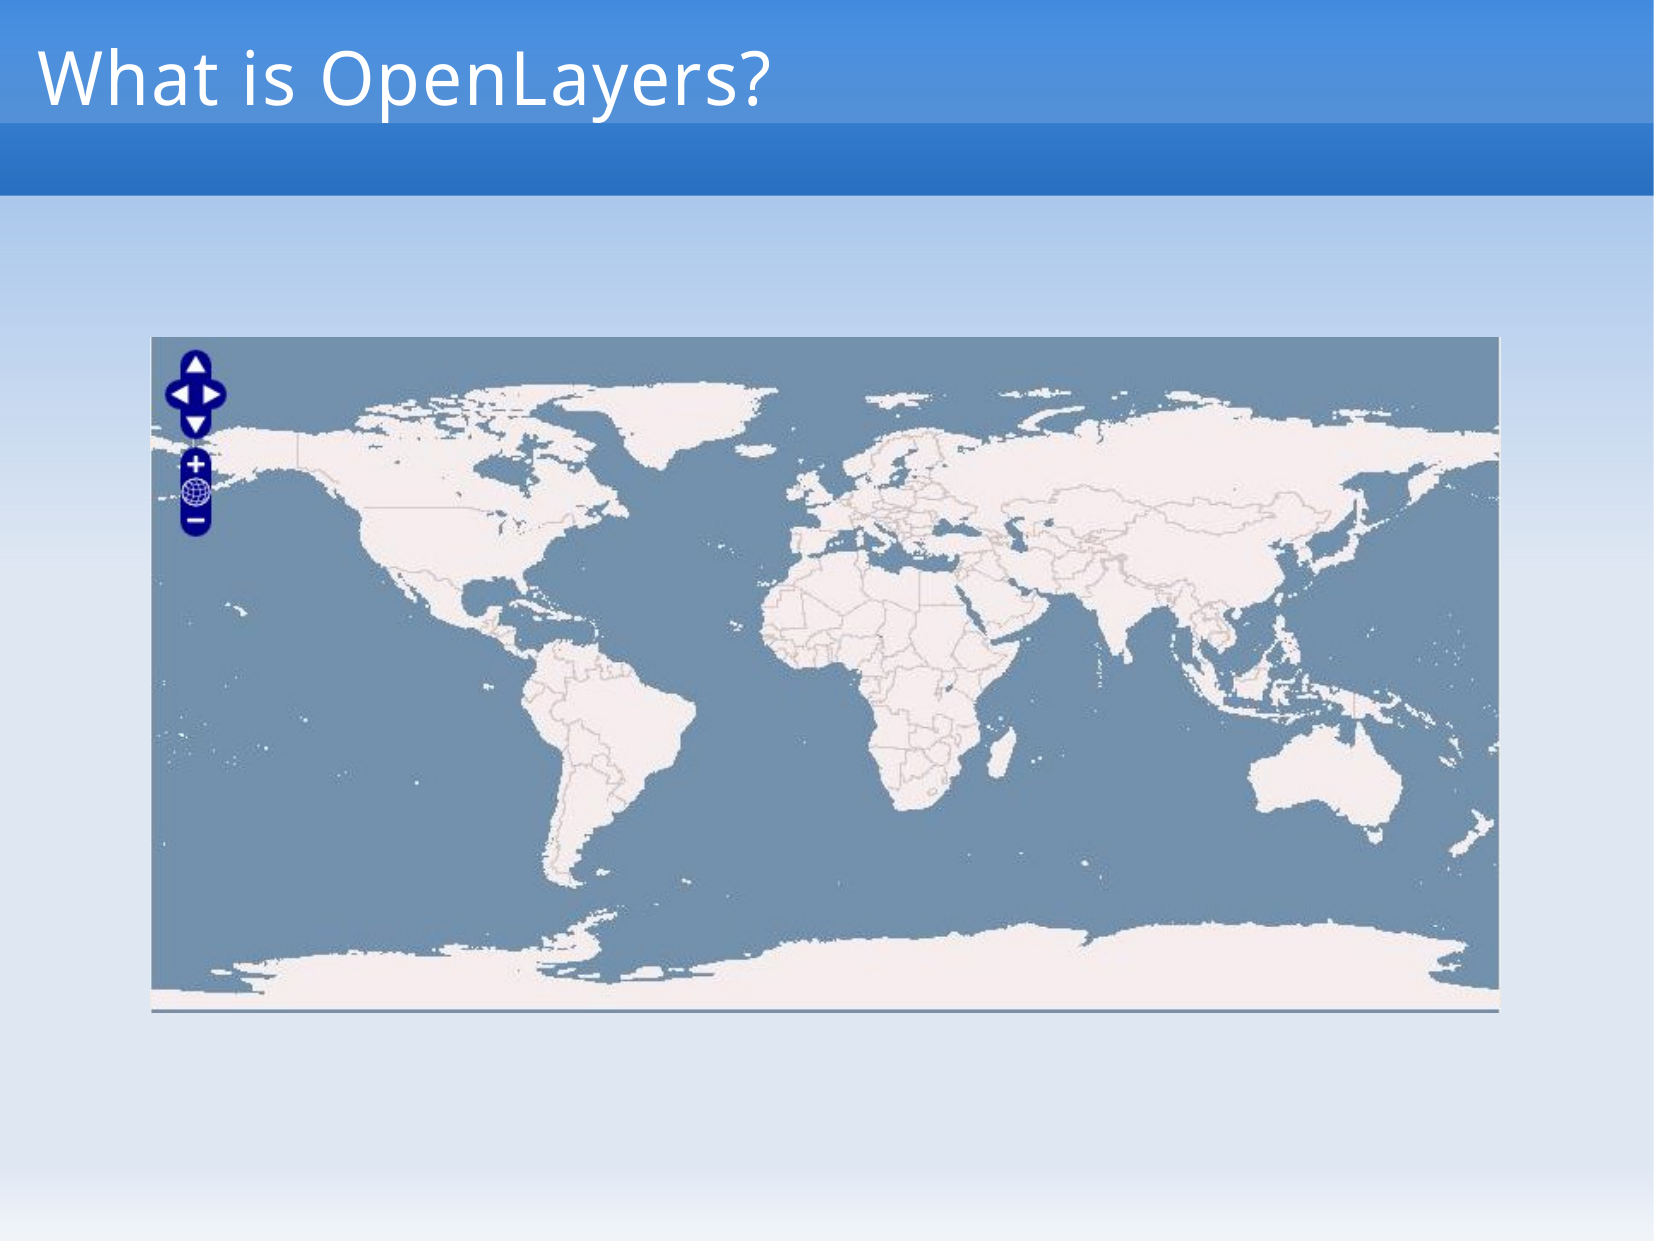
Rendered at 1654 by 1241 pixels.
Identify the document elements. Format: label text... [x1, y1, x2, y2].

title What is OpenLayers? [37, 2, 1463, 151]
picture [0, 0, 1654, 1241]
